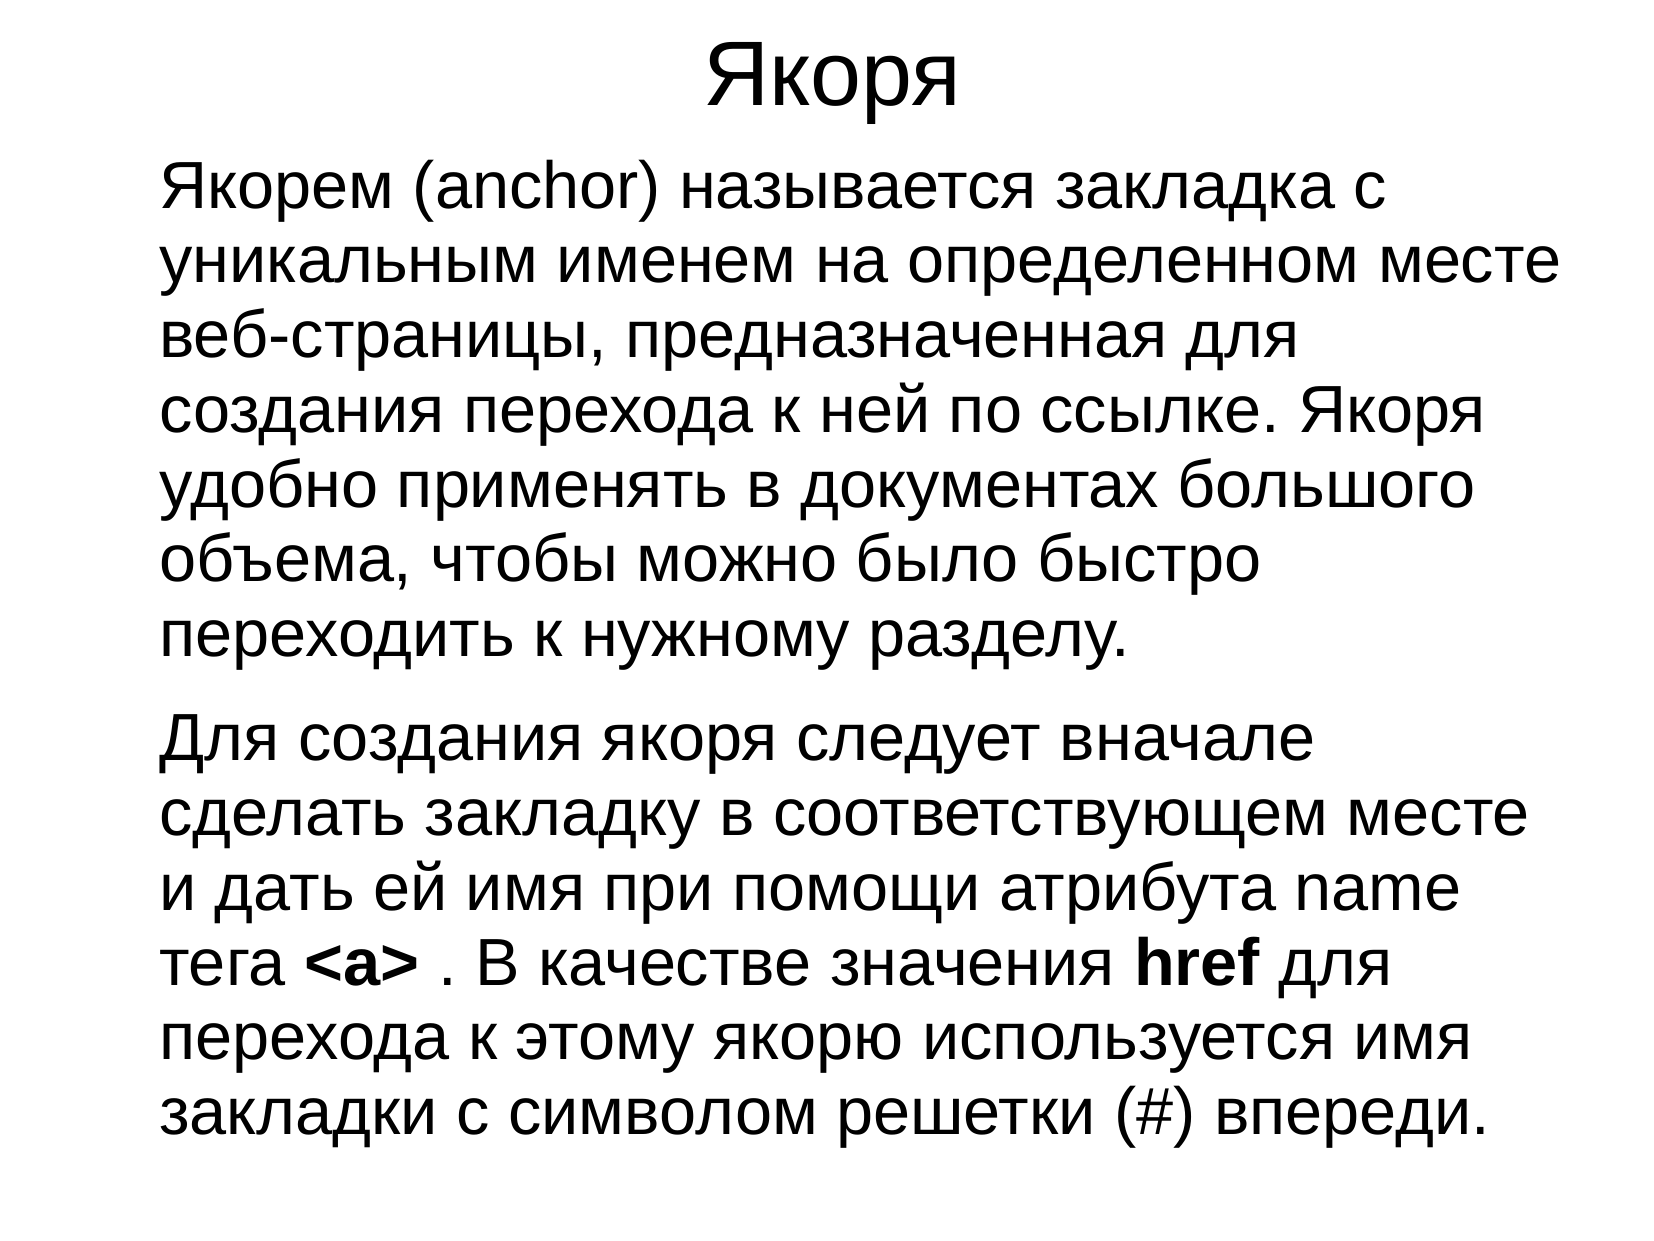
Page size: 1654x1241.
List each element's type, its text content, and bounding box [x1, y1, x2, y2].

title Якоря [88, 22, 1577, 125]
list Якорем (anchor) называется закладка с уникальным именем на определенном месте веб-страницы, предназначенная для создания перехода к ней по ссылке. Якоря удобно применять в документах большого объема, чтобы можно было быстро переходить к нужному разделу. Для создания якоря следует вначале сделать закладку в соответствующем месте и дать ей имя при помощи атрибута name тега <a> . В качестве значения href для перехода к этому якорю используется имя закладки с символом решетки (#) впереди. [88, 147, 1577, 1150]
